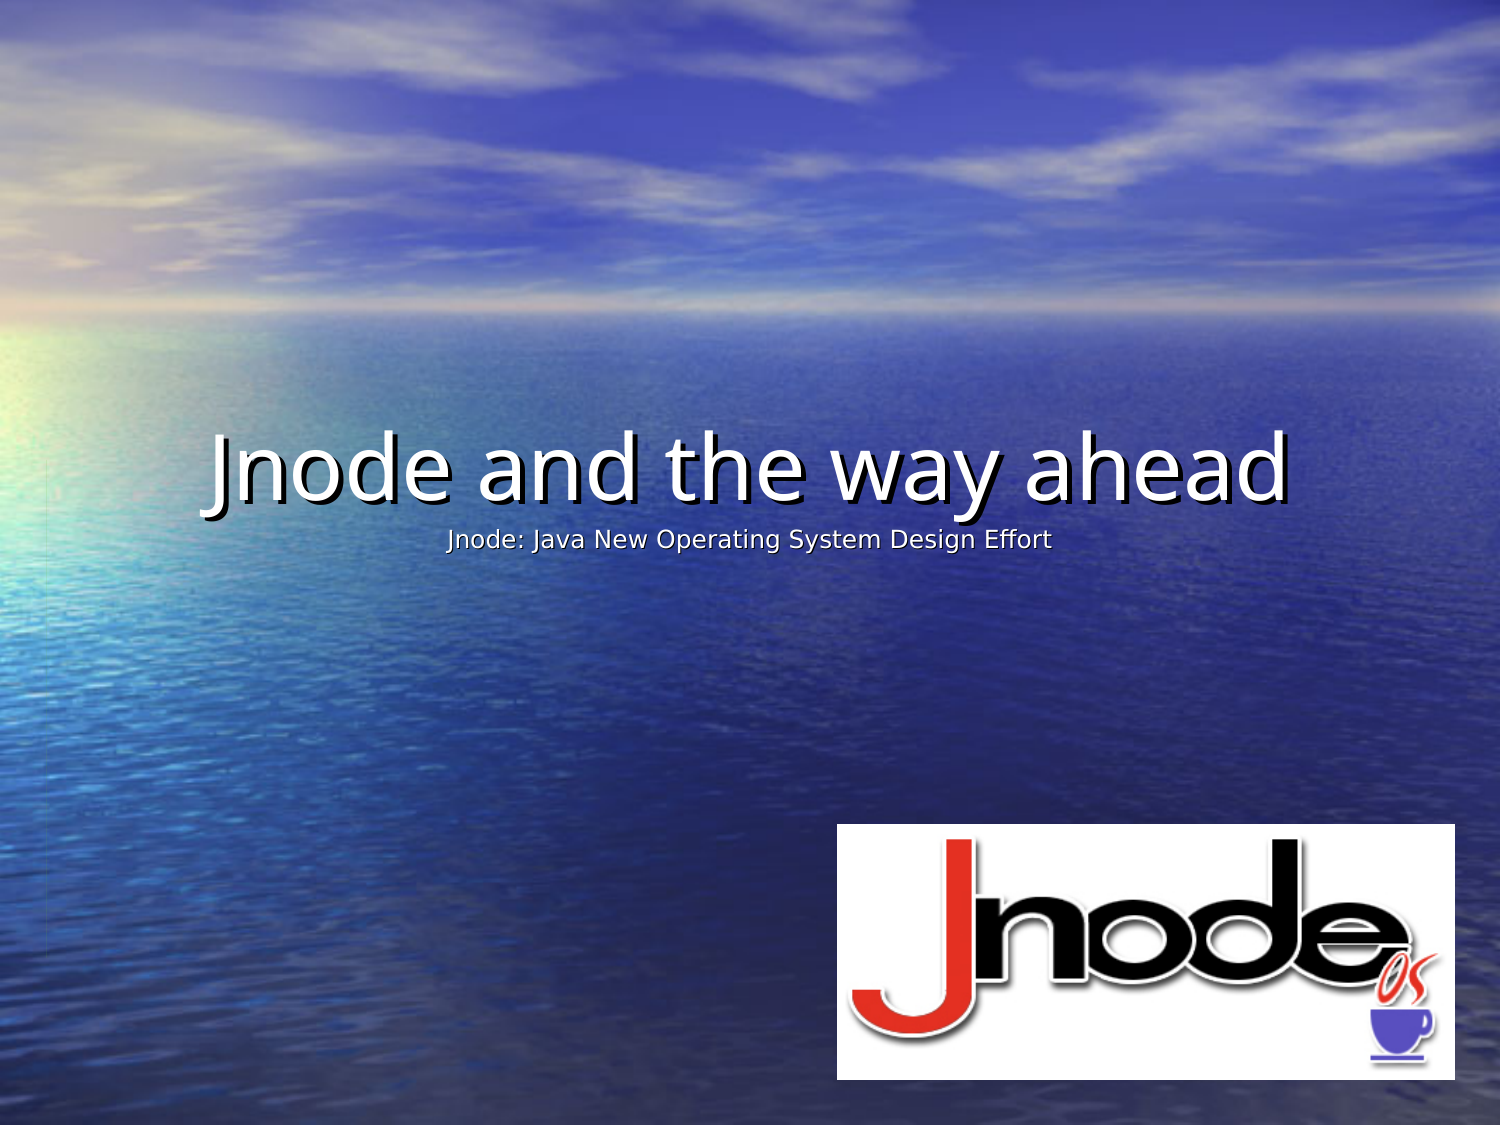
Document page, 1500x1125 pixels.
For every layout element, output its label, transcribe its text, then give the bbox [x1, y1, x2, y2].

picture [0, 0, 1500, 1125]
title Jnode and the way ahead Jnode: Java New Operating System Design Effort [112, 327, 1388, 563]
